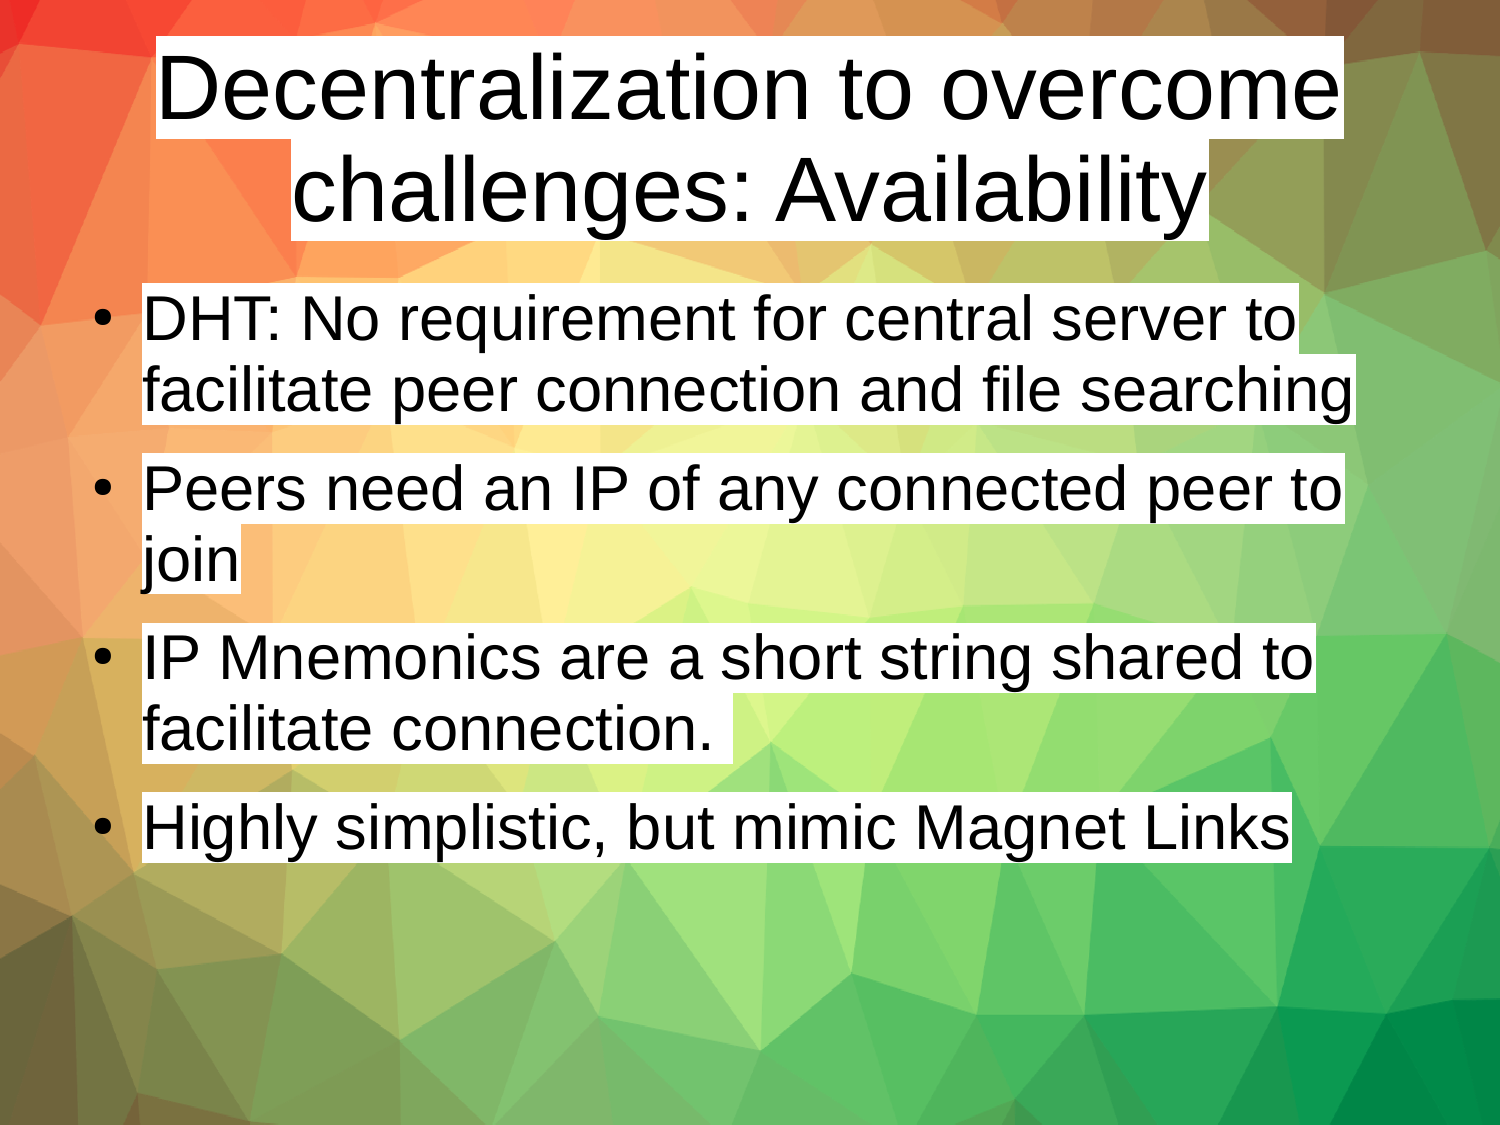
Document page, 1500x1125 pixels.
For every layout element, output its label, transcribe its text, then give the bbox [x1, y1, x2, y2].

picture [0, 0, 1500, 1125]
list DHT: No requirement for central server to facilitate peer connection and file searching Peers need an IP of any connected peer to join IP Mnemonics are a short string shared to facilitate connection. Highly simplistic, but mimic Magnet Links [75, 283, 1382, 916]
title Decentralization to overcome challenges: Availability [75, 36, 1426, 242]
